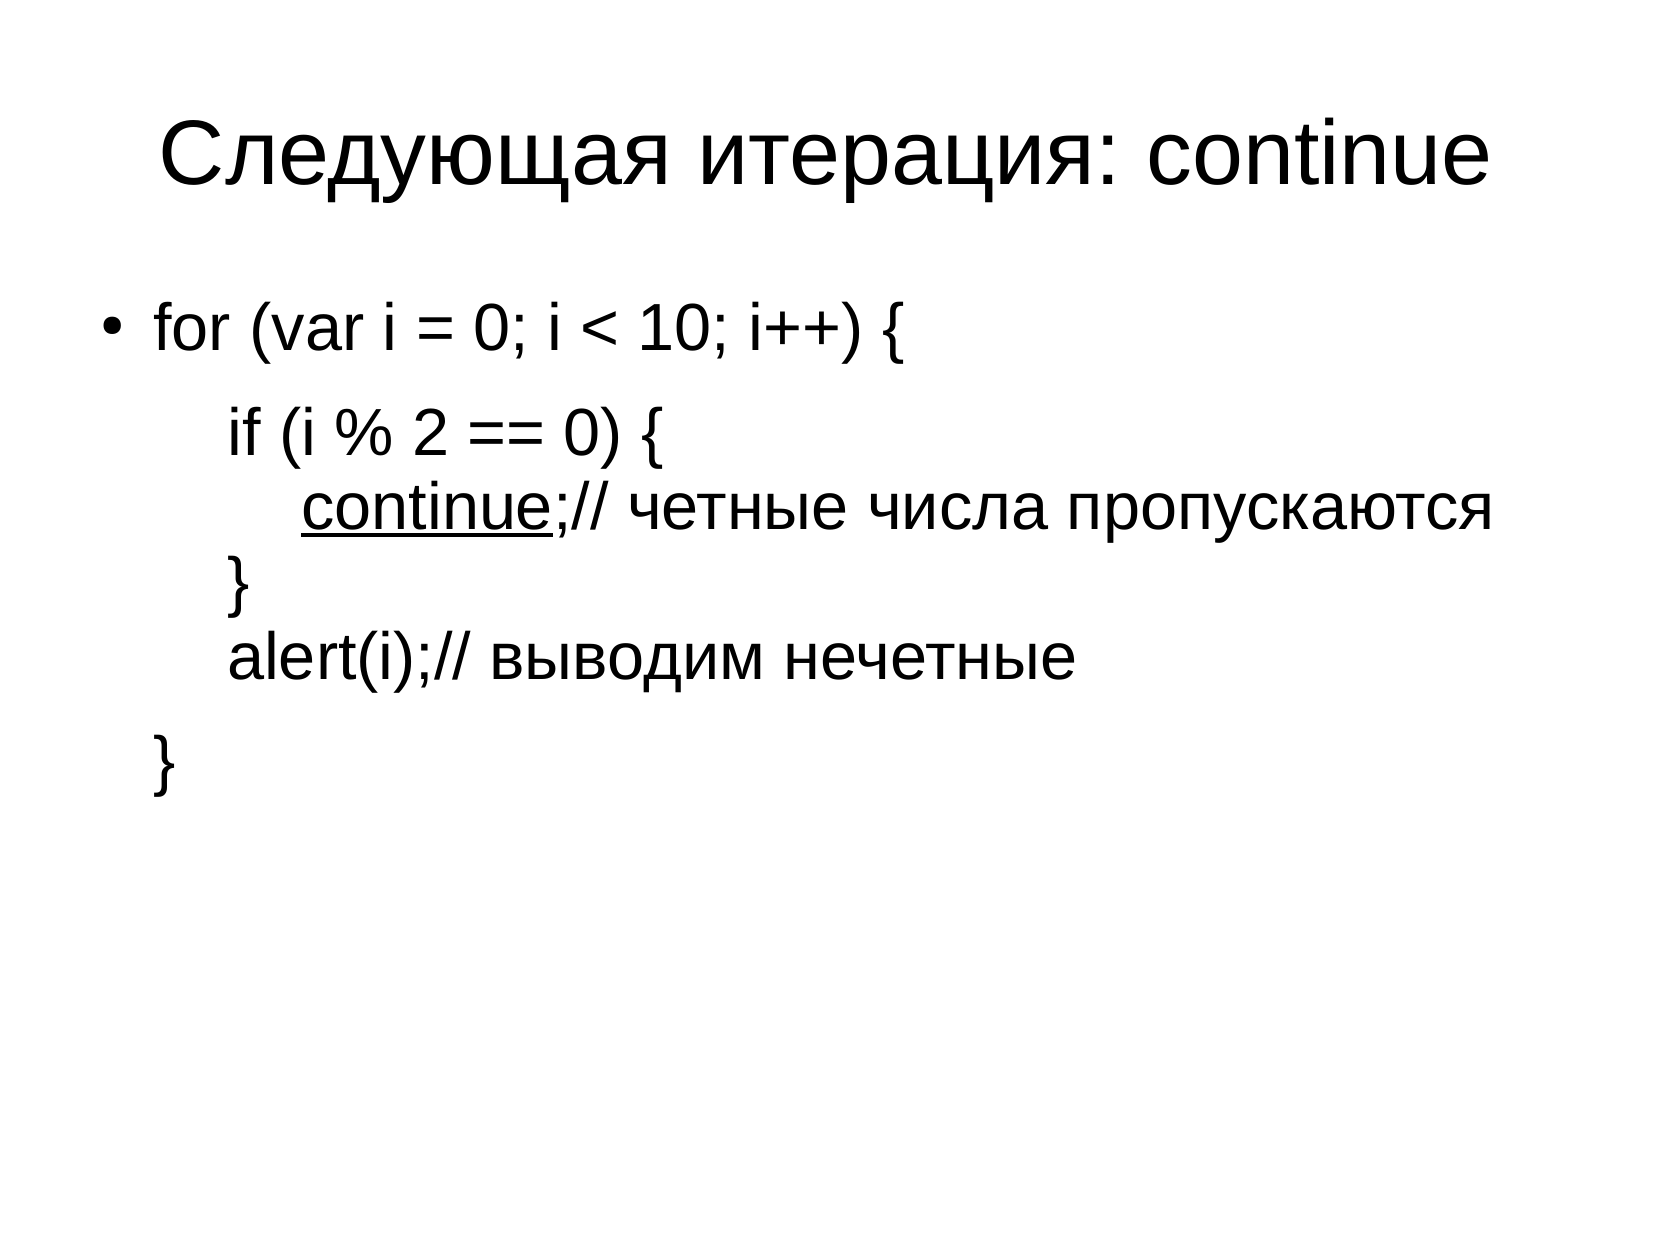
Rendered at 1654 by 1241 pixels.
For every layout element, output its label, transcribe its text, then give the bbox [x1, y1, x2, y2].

title Следующая итерация: continue [82, 49, 1571, 257]
list for (var i = 0; i < 10; i++) { if (i % 2 == 0) { continue;// четные числа пропускаются } alert(i);// выводим нечетные } [82, 290, 1571, 1109]
